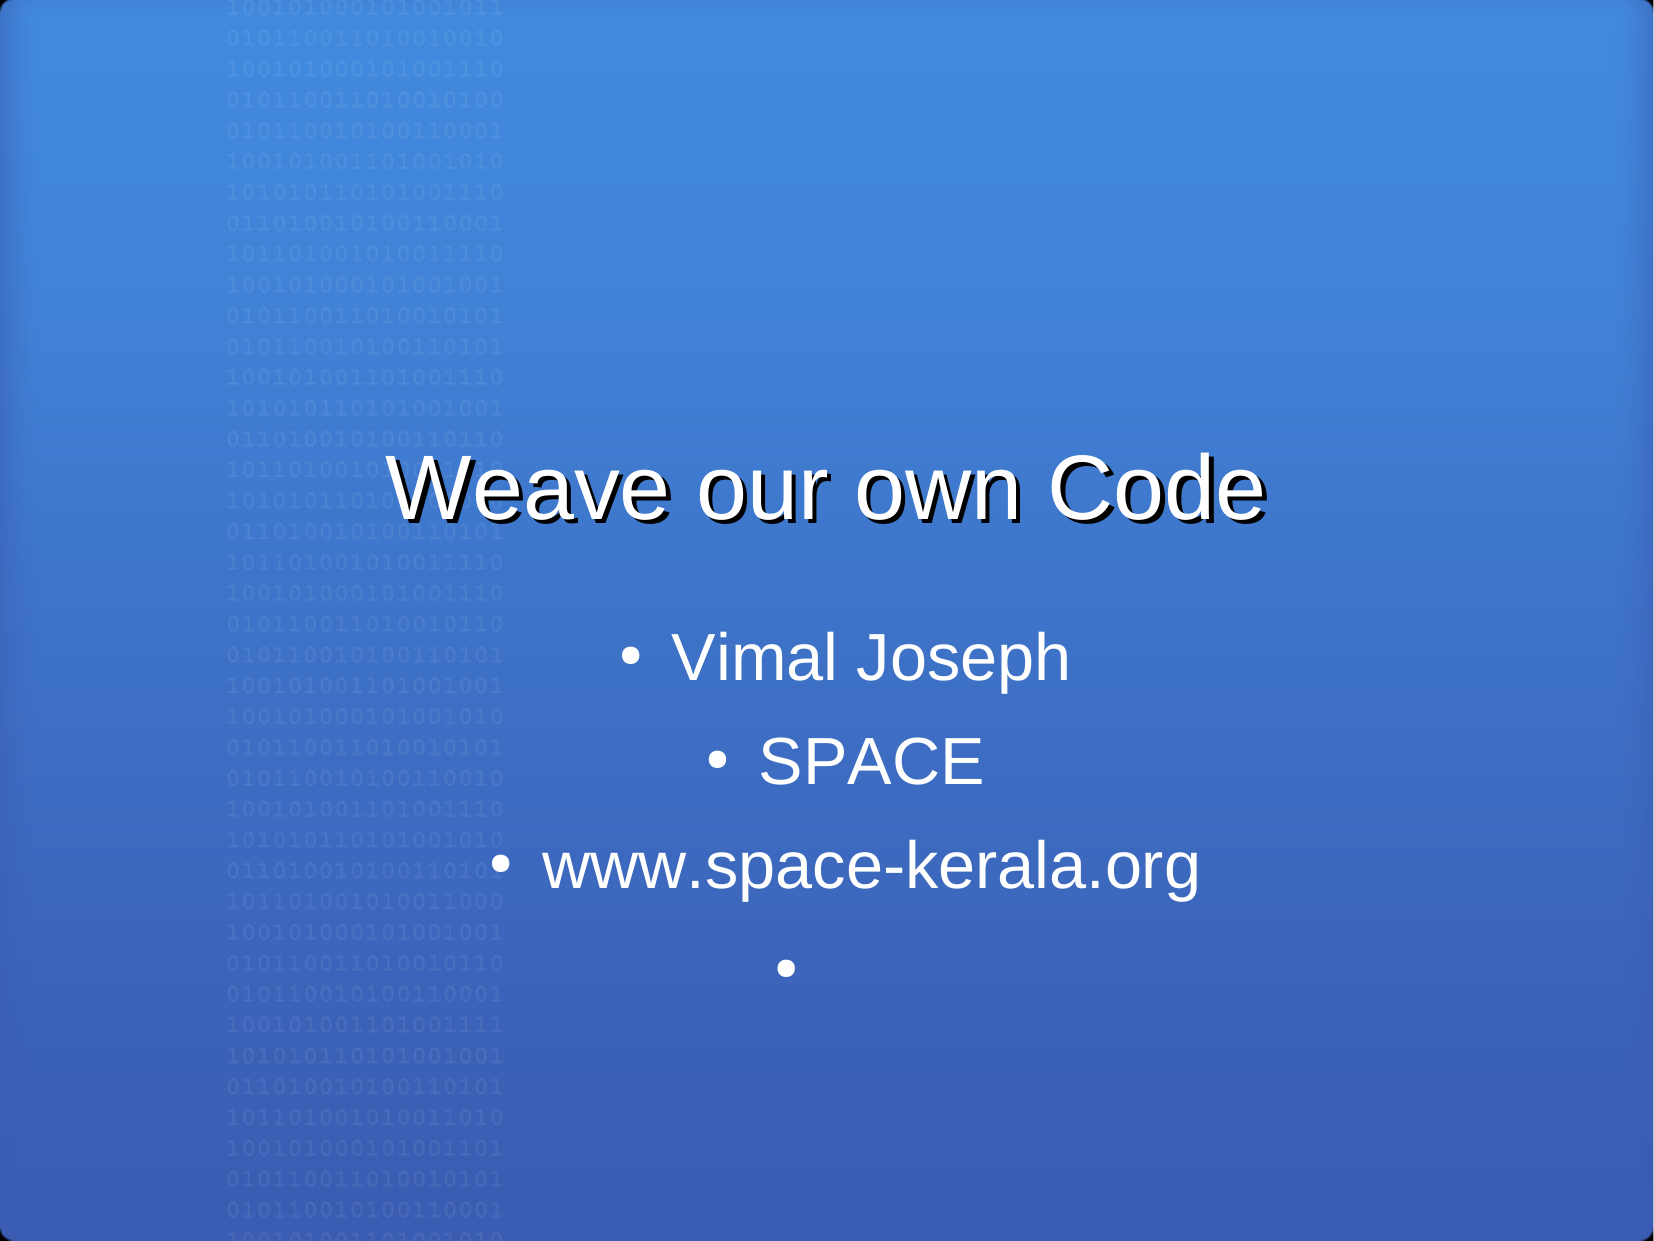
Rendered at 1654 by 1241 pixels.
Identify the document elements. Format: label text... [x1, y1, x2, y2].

title Weave our own Code [120, 383, 1533, 591]
picture [0, 0, 1654, 1241]
list Vimal Joseph SPACE www.space-kerala.org [121, 620, 1534, 1127]
